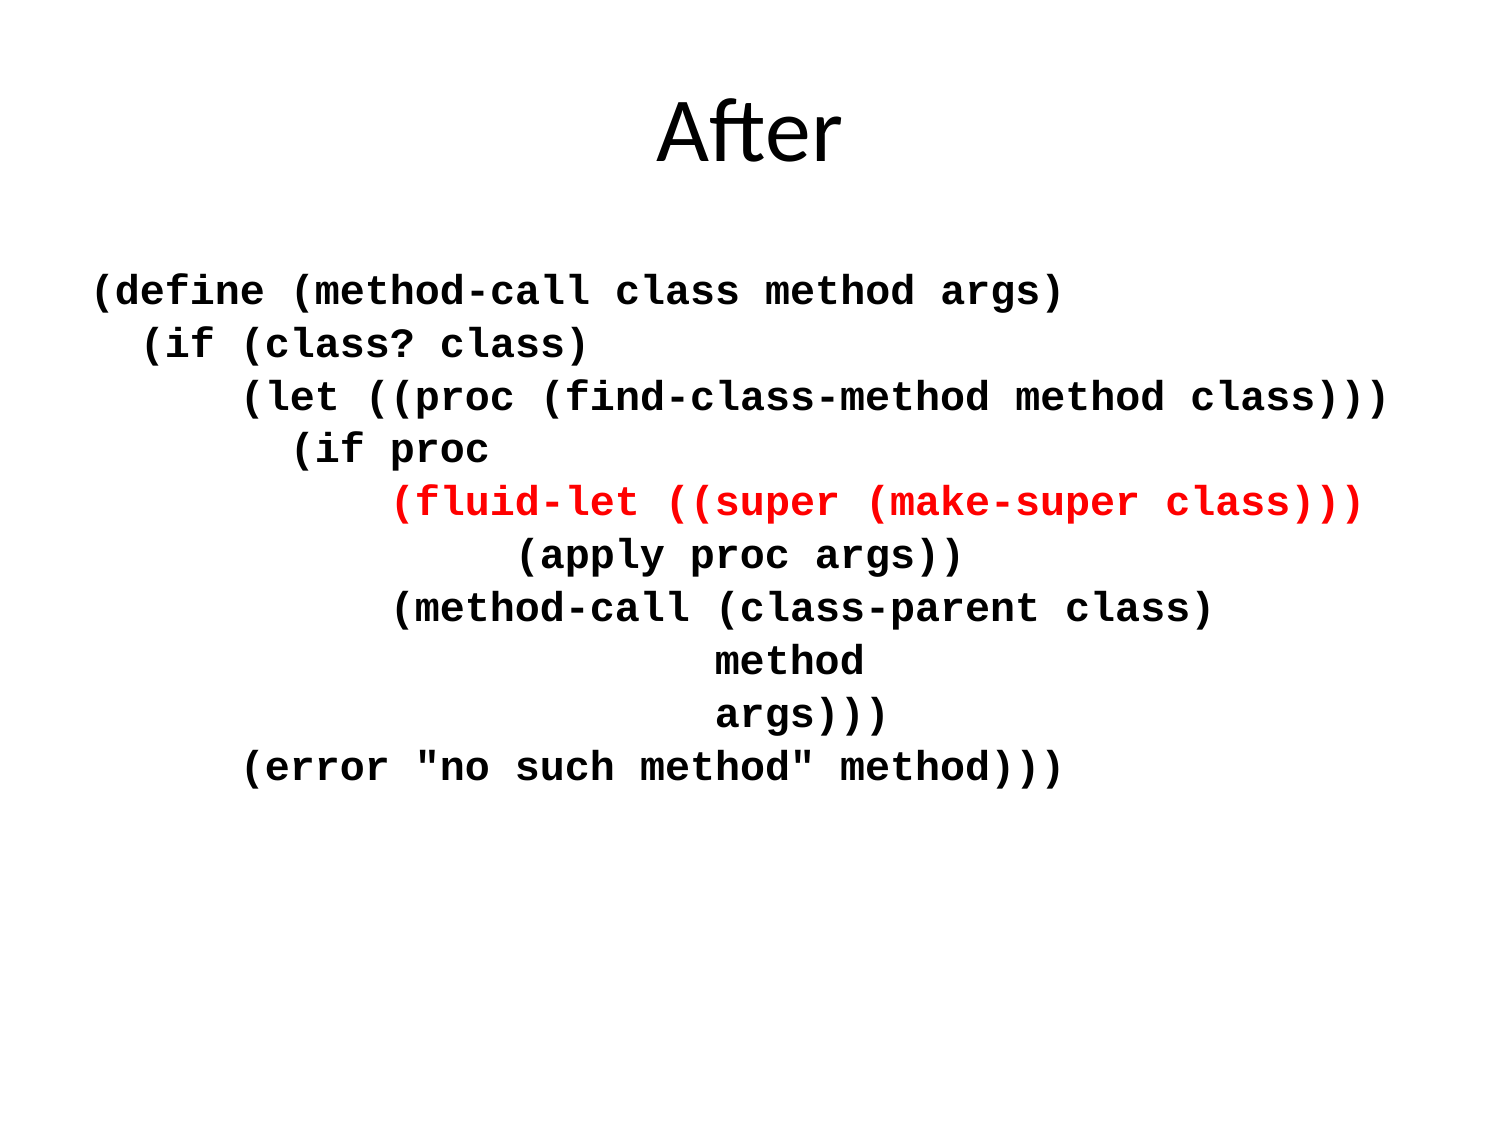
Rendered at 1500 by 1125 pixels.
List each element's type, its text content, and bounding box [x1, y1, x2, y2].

title After [75, 24, 1426, 254]
list (define (method-call class method args) (if (class? class) (let ((proc (find-class-method method class))) (if proc (fluid-let ((super (make-super class))) (apply proc args)) (method-call (class-parent class) method args))) (error "no such method" method))) [75, 262, 1426, 1006]
